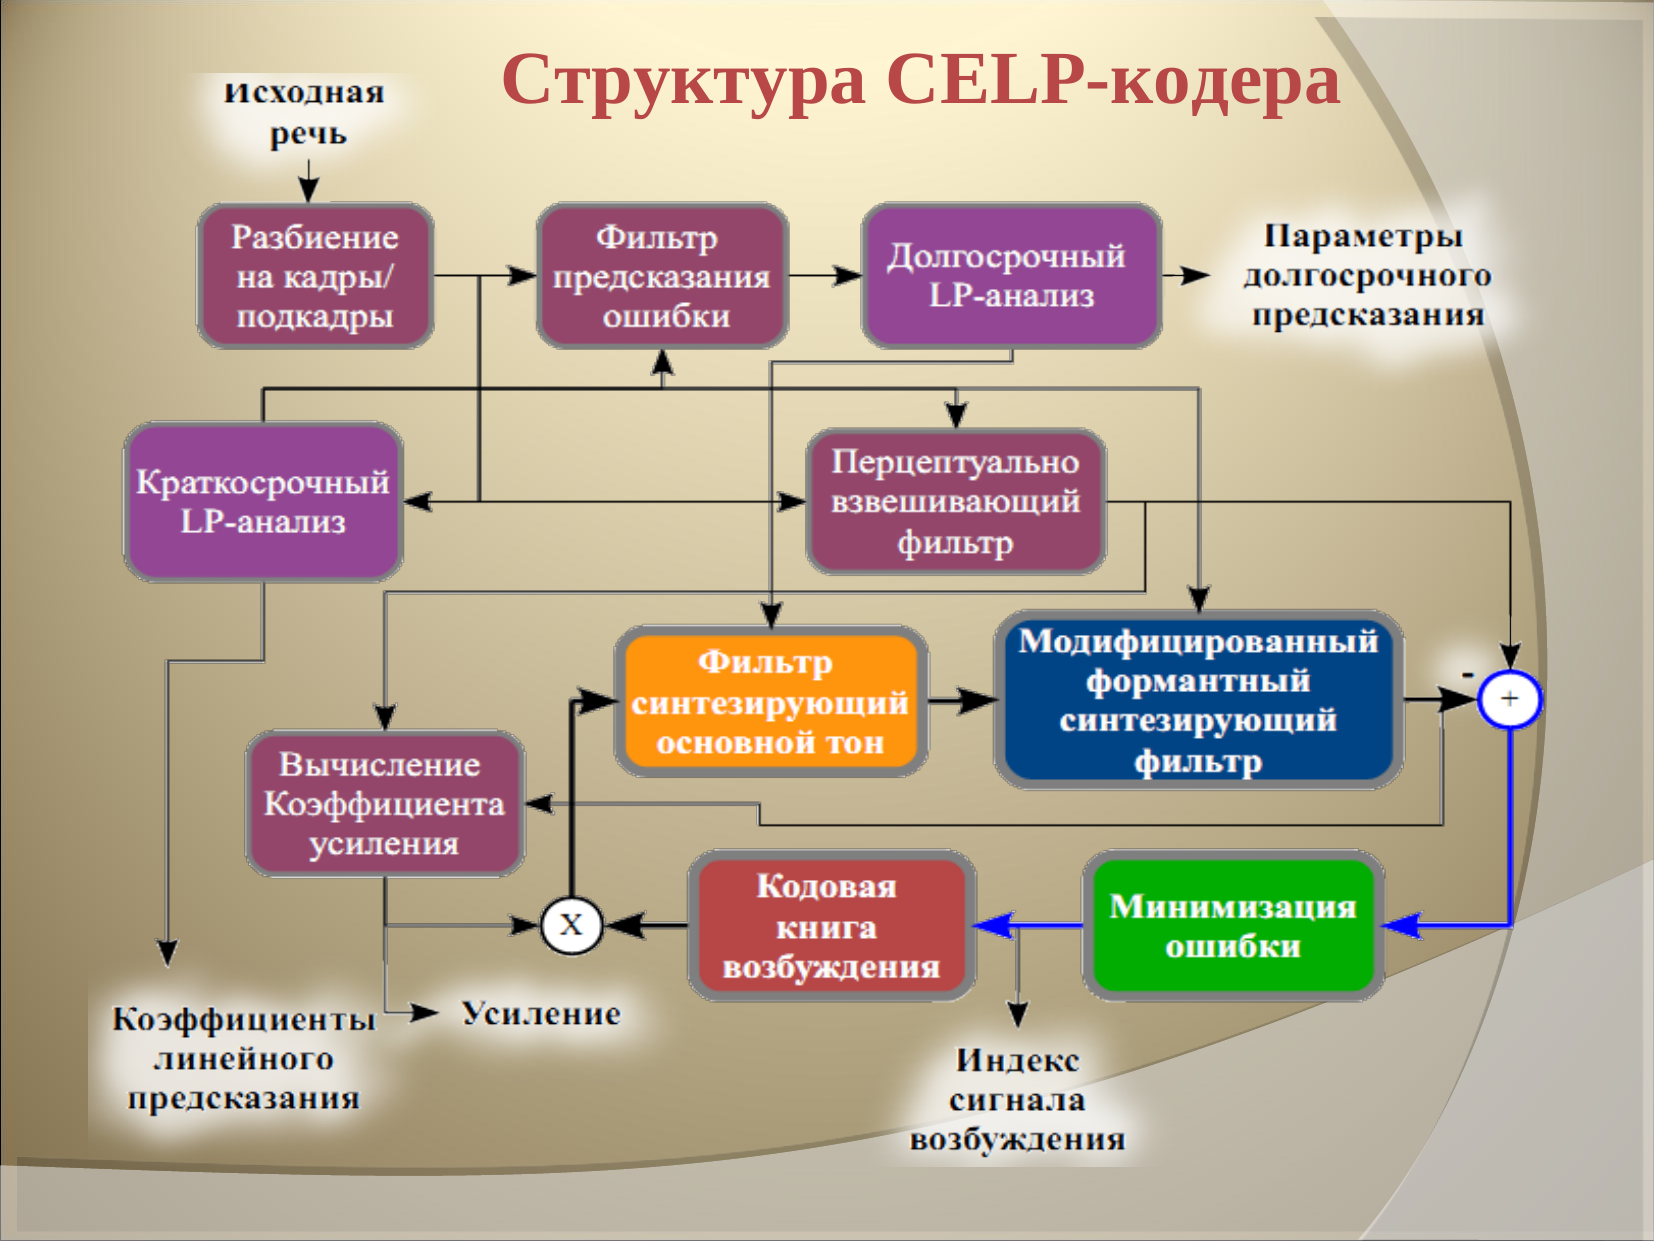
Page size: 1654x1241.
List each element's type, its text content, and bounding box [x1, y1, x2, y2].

text_box Структура CELP-кодера [485, 29, 1313, 73]
picture [0, 0, 1565, 1175]
